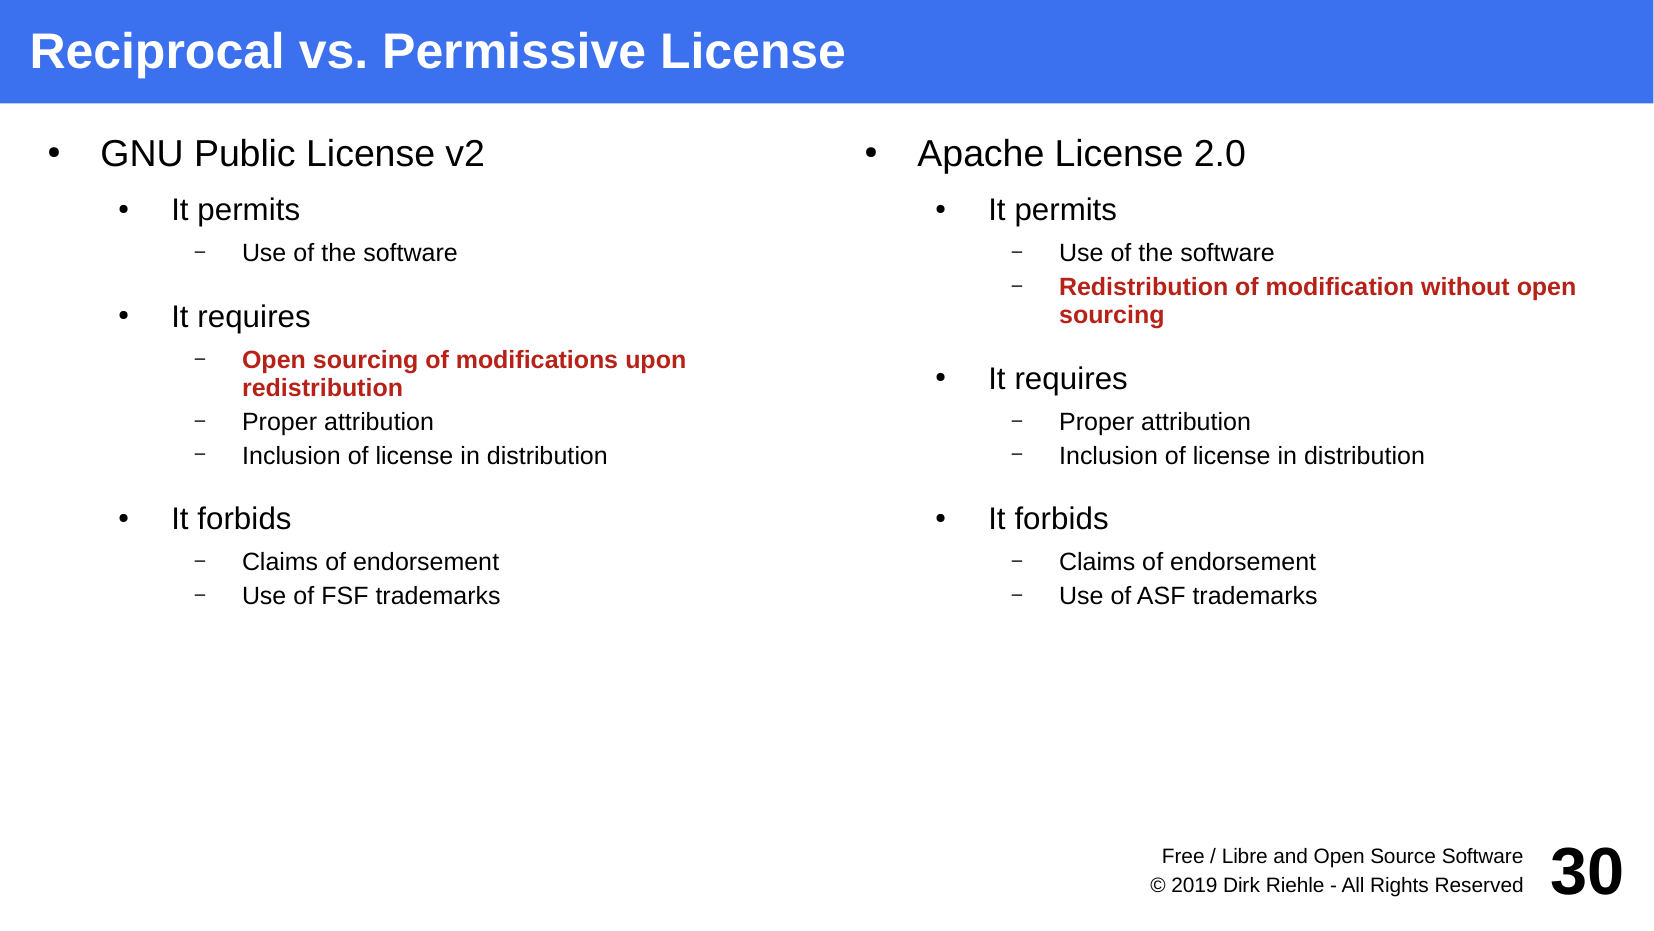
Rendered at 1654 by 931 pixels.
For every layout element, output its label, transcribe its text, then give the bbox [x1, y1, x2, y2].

list Apache License 2.0 It permits Use of the software Redistribution of modification without open sourcing It requires Proper attribution Inclusion of license in distribution It forbids Claims of endorsement Use of ASF trademarks [846, 132, 1625, 813]
title Reciprocal vs. Permissive License [0, 0, 1654, 104]
list GNU Public License v2 It permits Use of the software It requires Open sourcing of modifications upon redistribution Proper attribution Inclusion of license in distribution It forbids Claims of endorsement Use of FSF trademarks [29, 132, 808, 813]
